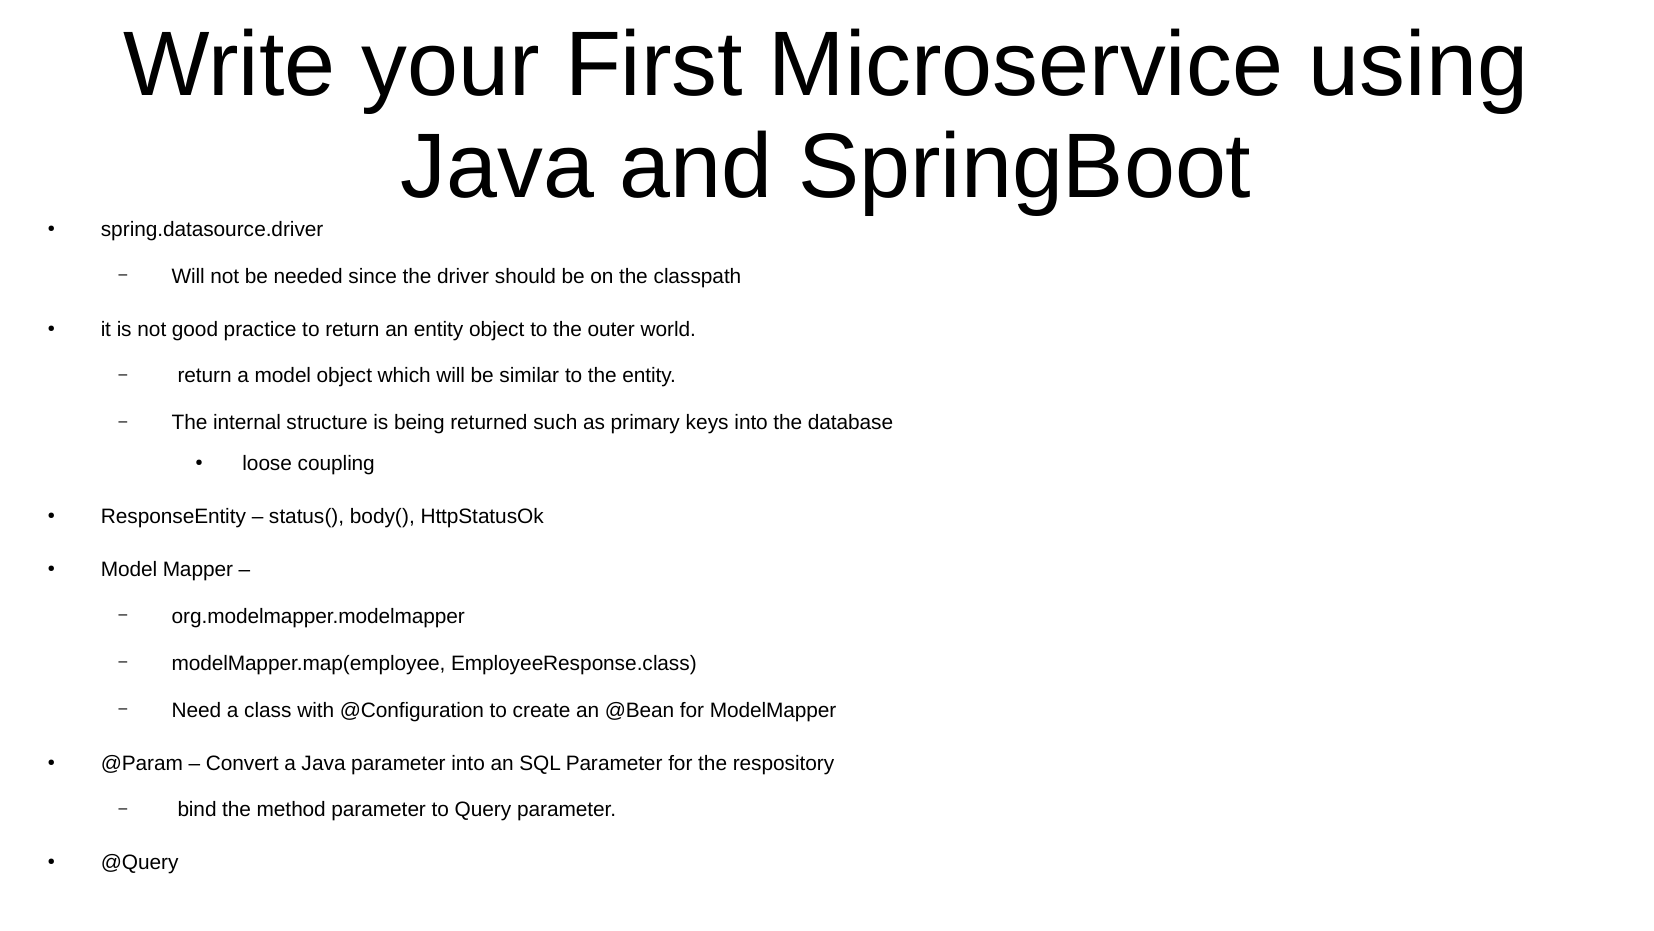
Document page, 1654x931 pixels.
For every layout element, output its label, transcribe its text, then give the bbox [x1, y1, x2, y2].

list spring.datasource.driver Will not be needed since the driver should be on the classpath it is not good practice to return an entity object to the outer world. return a model object which will be similar to the entity. The internal structure is being returned such as primary keys into the database loose coupling ResponseEntity – status(), body(), HttpStatusOk Model Mapper – org.modelmapper.modelmapper modelMapper.map(employee, EmployeeResponse.class) Need a class with @Configuration to create an @Bean for ModelMapper @Param – Convert a Java parameter into an SQL Parameter for the respository bind the method parameter to Query parameter. @Query [30, 217, 1571, 901]
title Write your First Microservice using Java and SpringBoot [82, 12, 1571, 217]
